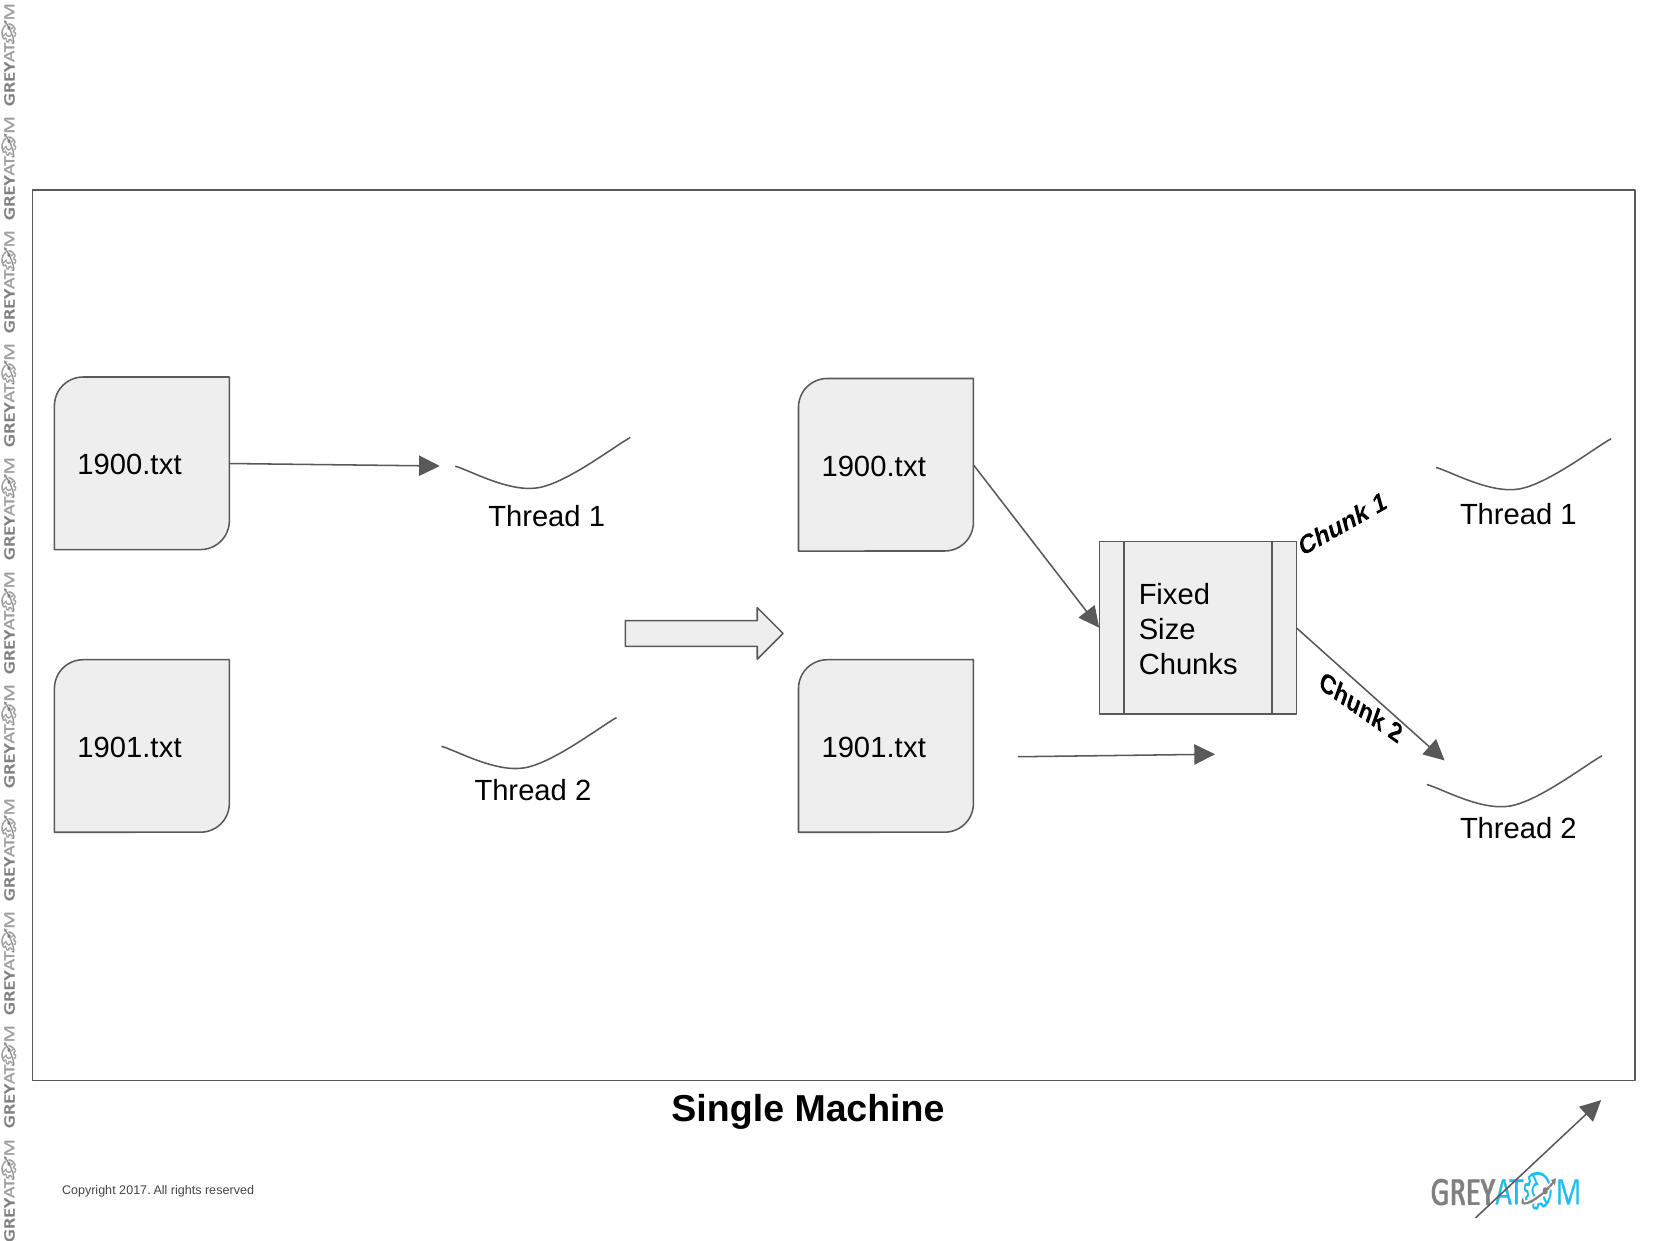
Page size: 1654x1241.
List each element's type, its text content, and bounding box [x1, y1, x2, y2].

picture [1, 4, 17, 106]
picture [1, 1140, 17, 1241]
picture [1, 685, 17, 788]
picture [1430, 1168, 1526, 1212]
text_box 1900.txt [798, 378, 974, 552]
text_box [625, 607, 784, 660]
text_box Chunk 2 [1290, 639, 1480, 836]
text_box Fixed Size Chunks [1099, 542, 1296, 714]
text_box 1900.txt [54, 377, 230, 550]
picture [1, 572, 17, 674]
text_box Thread 2 [459, 755, 635, 851]
text_box 1901.txt [54, 659, 230, 833]
picture [1, 231, 17, 333]
picture [1, 344, 17, 447]
text_box 1901.txt [798, 659, 974, 833]
text_box Thread 1 [1445, 480, 1621, 576]
picture [1, 1026, 17, 1128]
picture [1, 458, 17, 560]
text_box Thread 1 [473, 481, 649, 577]
text_box Chunk 1 [1278, 441, 1448, 611]
picture [1, 117, 17, 220]
text_box Single Machine [656, 1069, 997, 1165]
picture [1, 912, 17, 1015]
text_box Thread 2 [1445, 794, 1621, 889]
picture [1, 799, 17, 901]
picture [1484, 1168, 1581, 1212]
